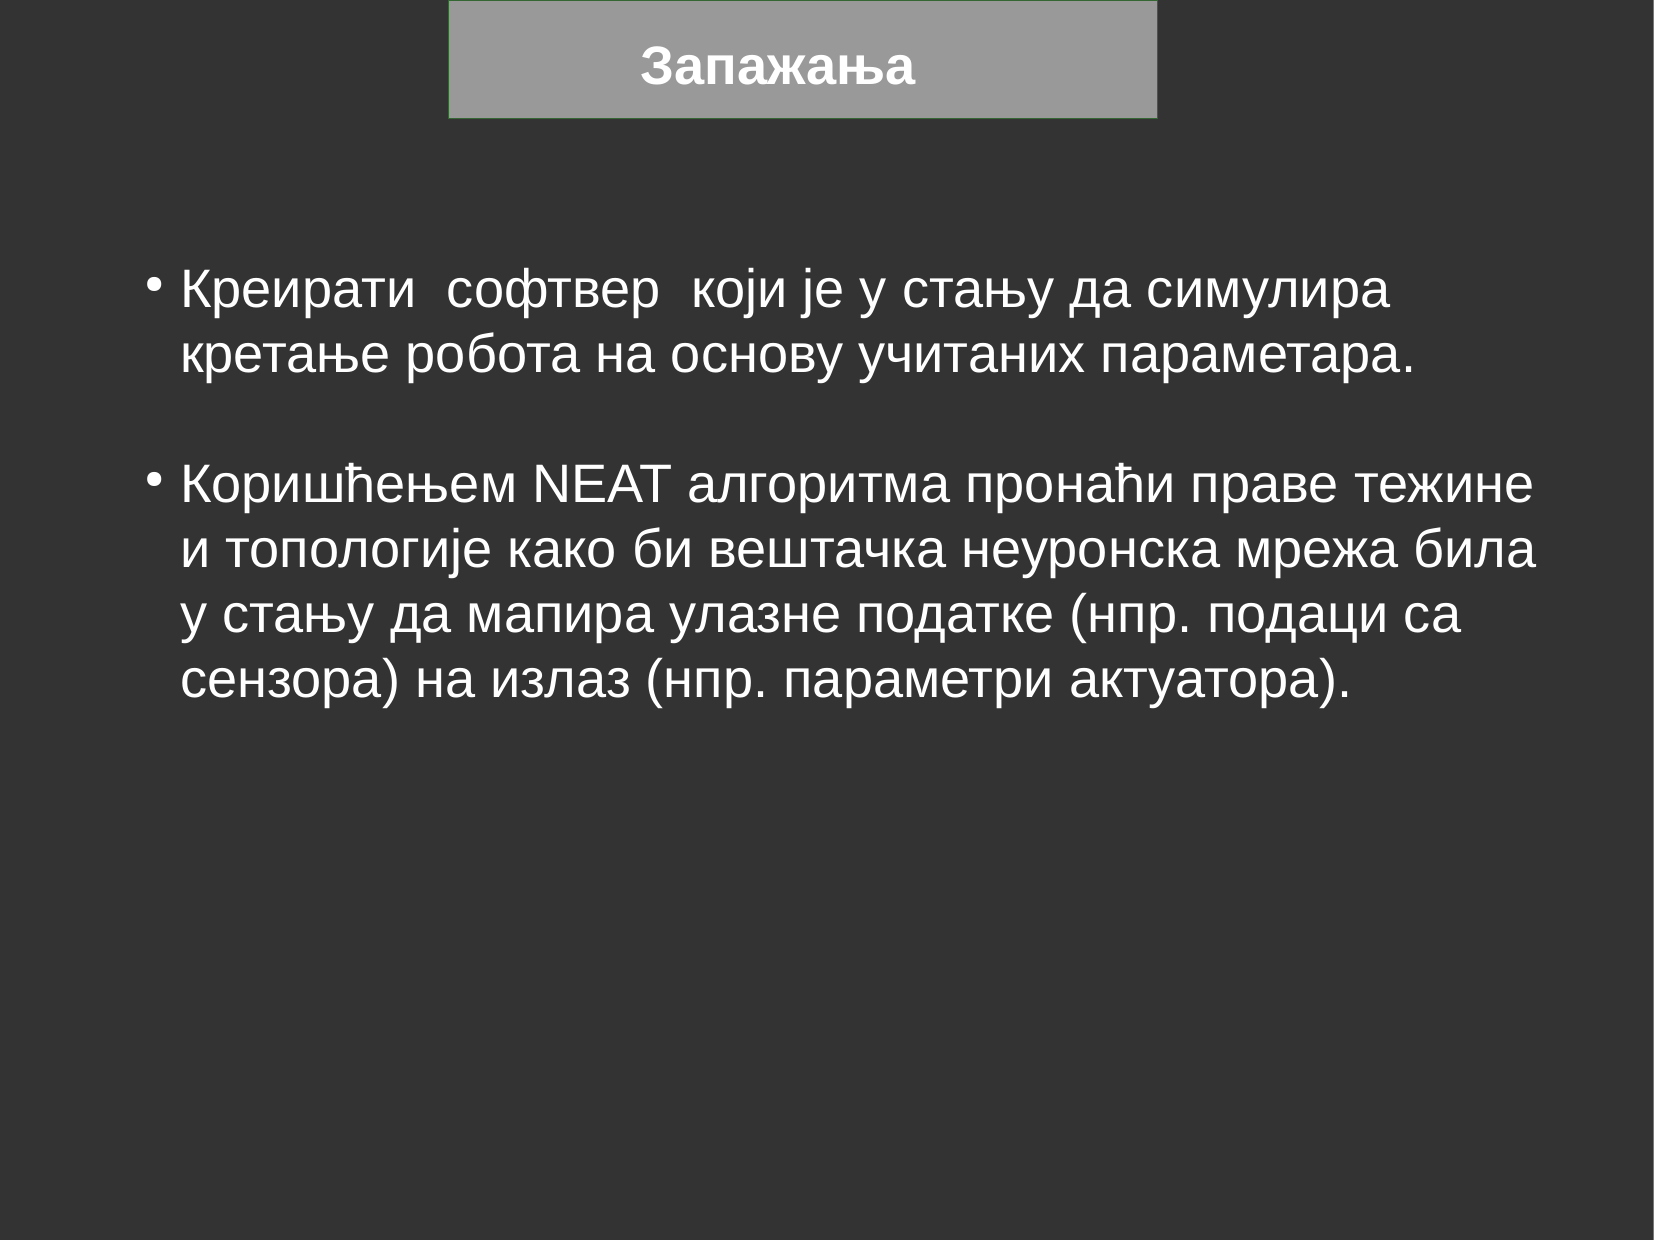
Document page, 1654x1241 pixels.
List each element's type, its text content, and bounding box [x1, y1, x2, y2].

text_box [448, 0, 1158, 119]
text_box Креирати софтвер који је у стању да симулира кретање робота на основу учитаних параметара. Коришћењем NEAT алгоритма пронаћи праве тежине и топологије како би вештачка неуронска мрежа била у стању да мапира улазне податке (нпр. подаци са сензорa) на излаз (нпр. параметри актуатора). [129, 200, 1571, 683]
